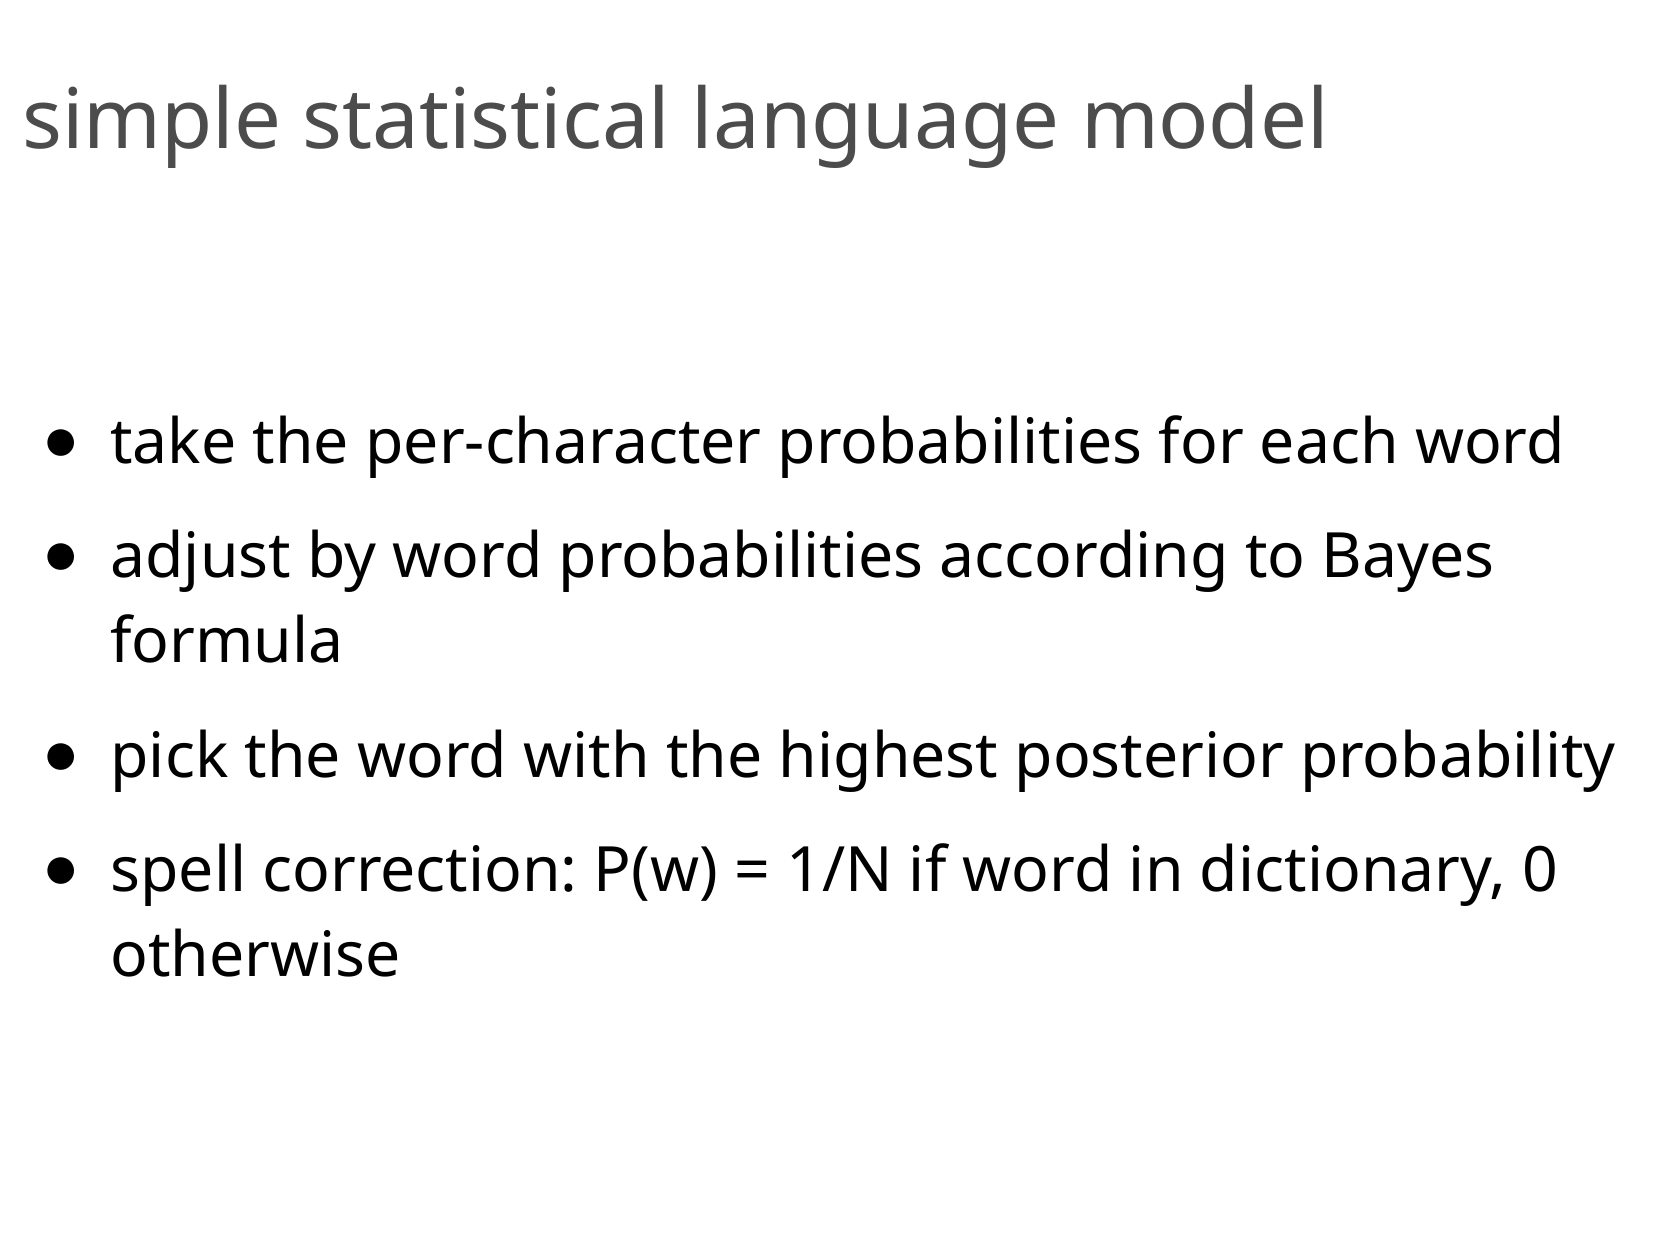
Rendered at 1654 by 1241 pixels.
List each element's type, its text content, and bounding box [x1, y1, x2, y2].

title simple statistical language model [22, 19, 1654, 213]
list take the per-character probabilities for each word adjust by word probabilities according to Bayes formula pick the word with the highest posterior probability spell correction: P(w) = 1/N if word in dictionary, 0 otherwise [25, 233, 1654, 1158]
